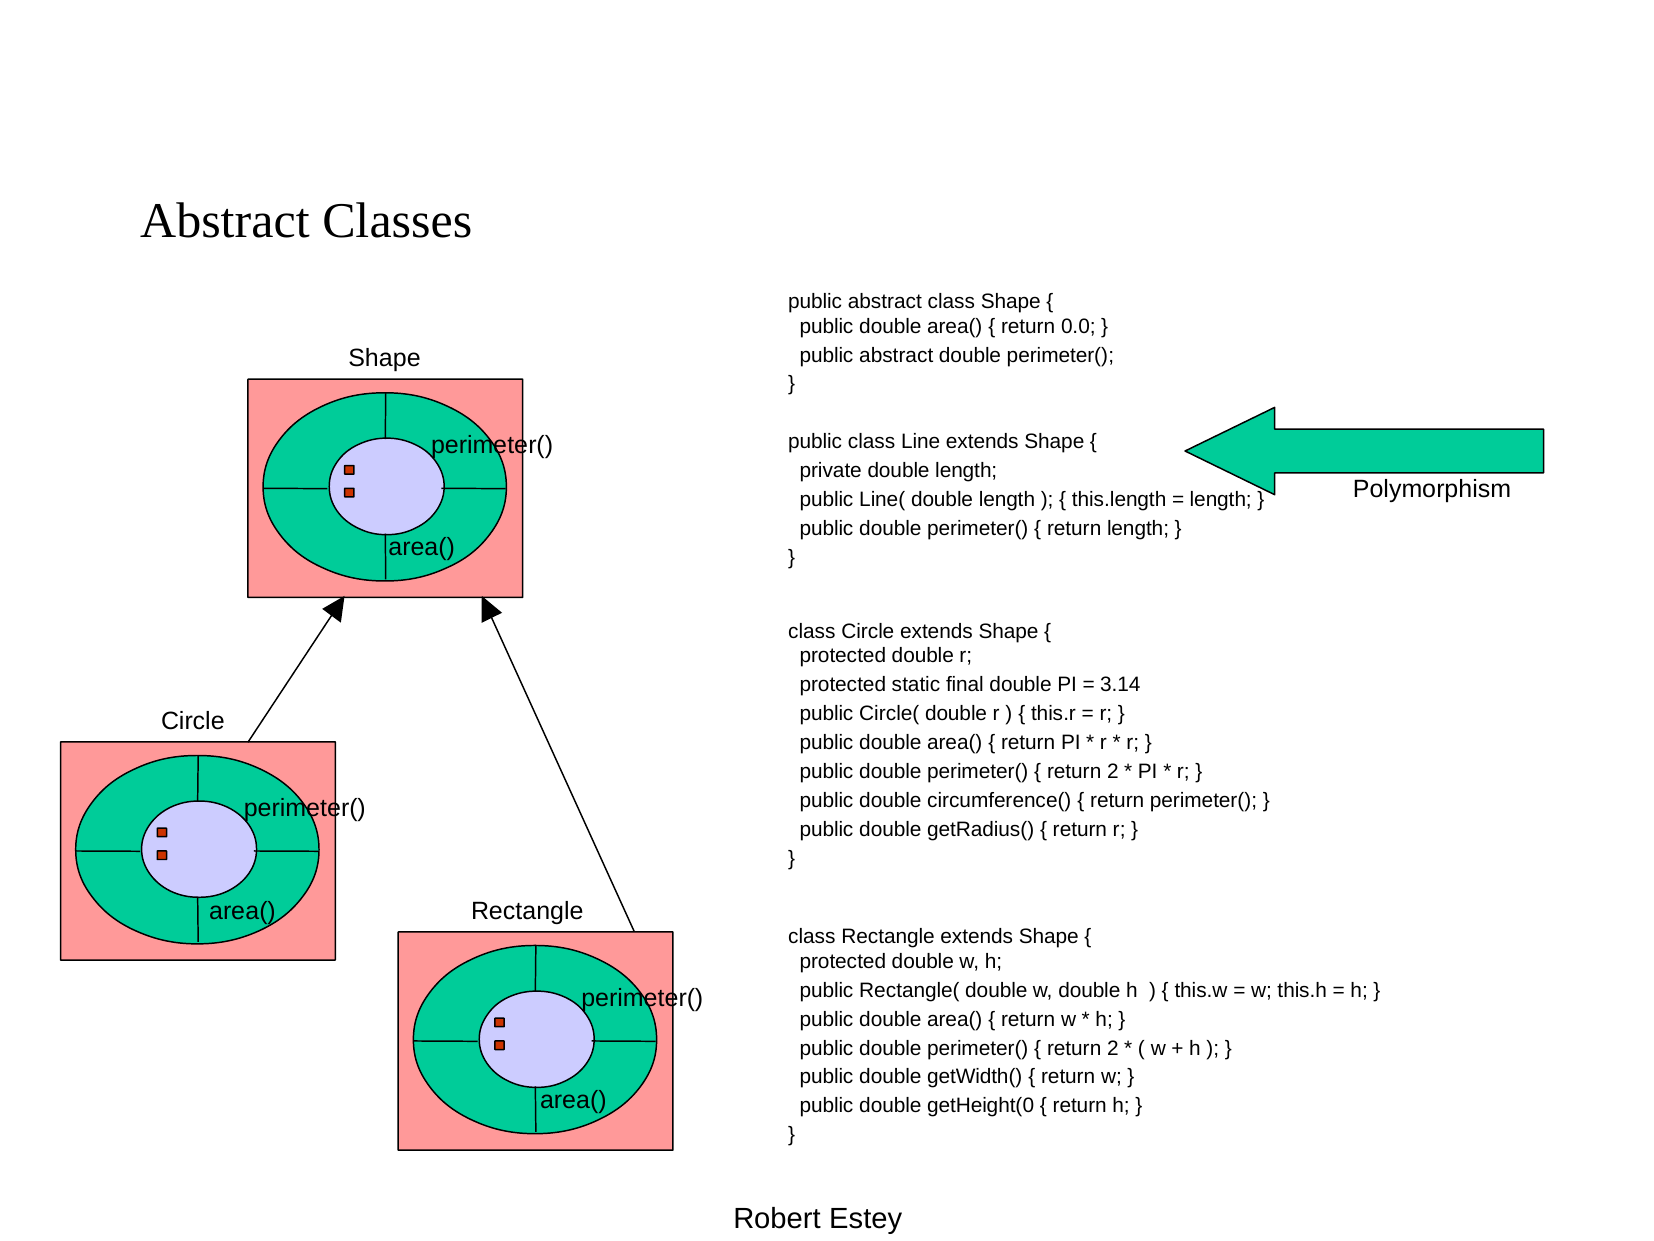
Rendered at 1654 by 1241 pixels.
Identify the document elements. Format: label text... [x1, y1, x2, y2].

text_box protected double w, h; [788, 949, 1026, 977]
text_box Polymorphism [1353, 474, 1528, 508]
text_box area() [388, 532, 463, 566]
text_box Circle [160, 707, 232, 740]
text_box protected static final double PI = 3.14 [788, 672, 1177, 701]
text_box public double area() { return 0.0; } [788, 314, 1142, 342]
text_box public double getWidth() { return w; } [788, 1065, 1171, 1093]
text_box public double getRadius() { return r; } [788, 817, 1175, 845]
text_box perimeter() [581, 983, 717, 1017]
text_box perimeter() [243, 793, 379, 827]
text_box public Circle( double r ) { this.r = r; } [788, 701, 1160, 729]
text_box protected double r; [788, 644, 992, 672]
text_box perimeter() [431, 431, 566, 464]
text_box area() [539, 1085, 614, 1119]
text_box public double area() { return w * h; } [788, 1007, 1161, 1035]
text_box } [788, 545, 811, 573]
text_box } [788, 372, 811, 400]
text_box Rectangle [471, 896, 596, 930]
text_box } [788, 846, 811, 874]
text_box public Line( double length ); { this.length = length; } [788, 487, 1314, 516]
text_box public double circumference() { return perimeter(); } [788, 788, 1320, 816]
text_box public double getHeight(0 { return h; } [788, 1094, 1179, 1122]
text_box Robert Estey [733, 1201, 921, 1240]
text_box private double length; [788, 458, 1019, 487]
text_box Shape [348, 343, 429, 377]
text_box class Rectangle extends Shape { [788, 925, 1123, 953]
text_box public Rectangle( double w, double h ) { this.w = w; this.h = h; } [788, 978, 1443, 1006]
text_box public double area() { return PI * r * r; } [788, 730, 1190, 759]
text_box area() [209, 896, 283, 930]
text_box class Circle extends Shape { [788, 619, 1079, 648]
text_box public abstract double perimeter(); [788, 343, 1148, 371]
text_box public class Line extends Shape { [788, 430, 1129, 458]
text_box public abstract class Shape { [788, 290, 1081, 314]
text_box } [788, 1123, 811, 1151]
text_box public double perimeter() { return length; } [788, 516, 1223, 545]
text_box public double perimeter() { return 2 * ( w + h ); } [788, 1036, 1278, 1064]
text_box Abstract Classes [140, 193, 507, 258]
text_box public double perimeter() { return 2 * PI * r; } [788, 759, 1246, 787]
text_box [0, 0, 1654, 1241]
